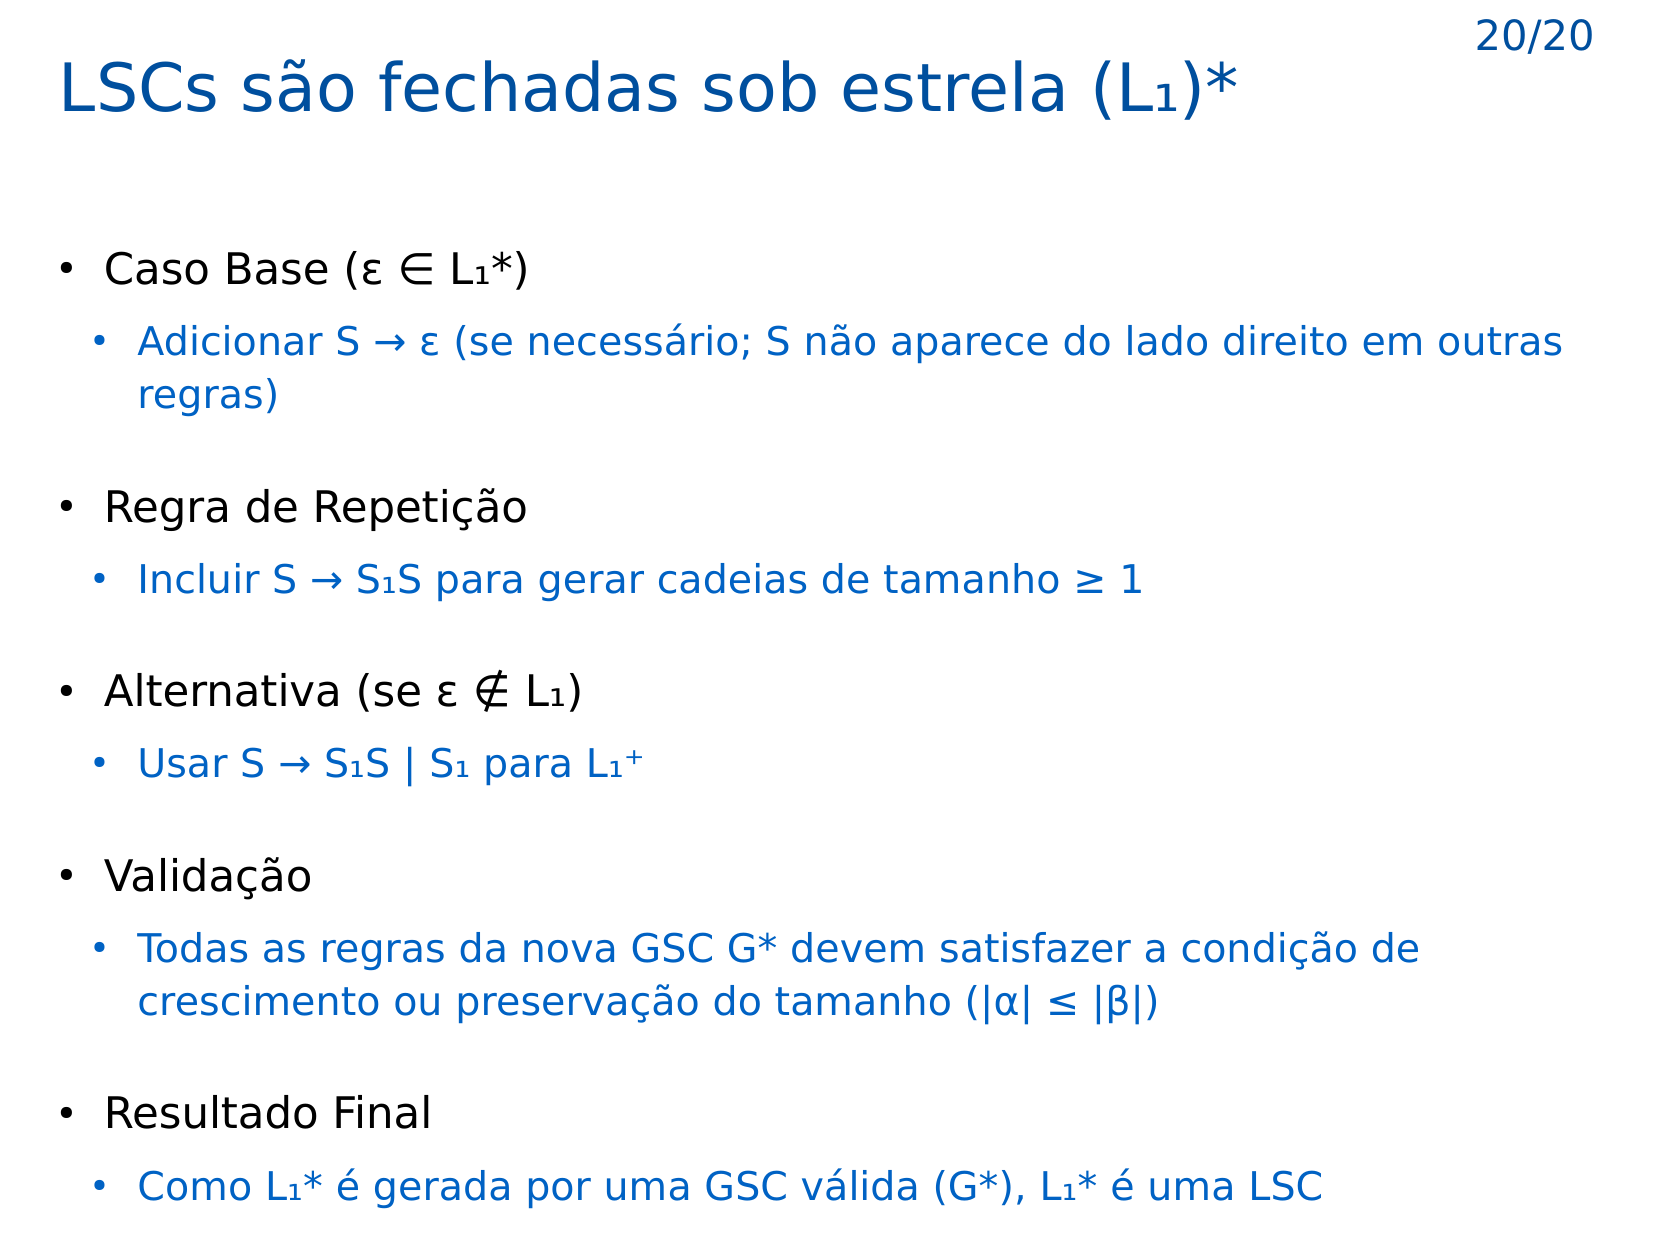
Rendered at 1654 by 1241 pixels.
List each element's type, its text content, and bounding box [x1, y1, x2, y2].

title LSCs são fechadas sob estrela (L₁)* [59, 29, 1625, 148]
list Caso Base (ε ∈ L₁*) Adicionar S → ε (se necessário; S não aparece do lado direito em outras regras) Regra de Repetição Incluir S → S₁S para gerar cadeias de tamanho ≥ 1 Alternativa (se ε ∉ L₁) Usar S → S₁S | S₁ para L₁⁺ Validação Todas as regras da nova GSC G* devem satisfazer a condição de crescimento ou preservação do tamanho (|α| ≤ |β|) Resultado Final Como L₁* é gerada por uma GSC válida (G*), L₁* é uma LSC [59, 236, 1595, 1211]
